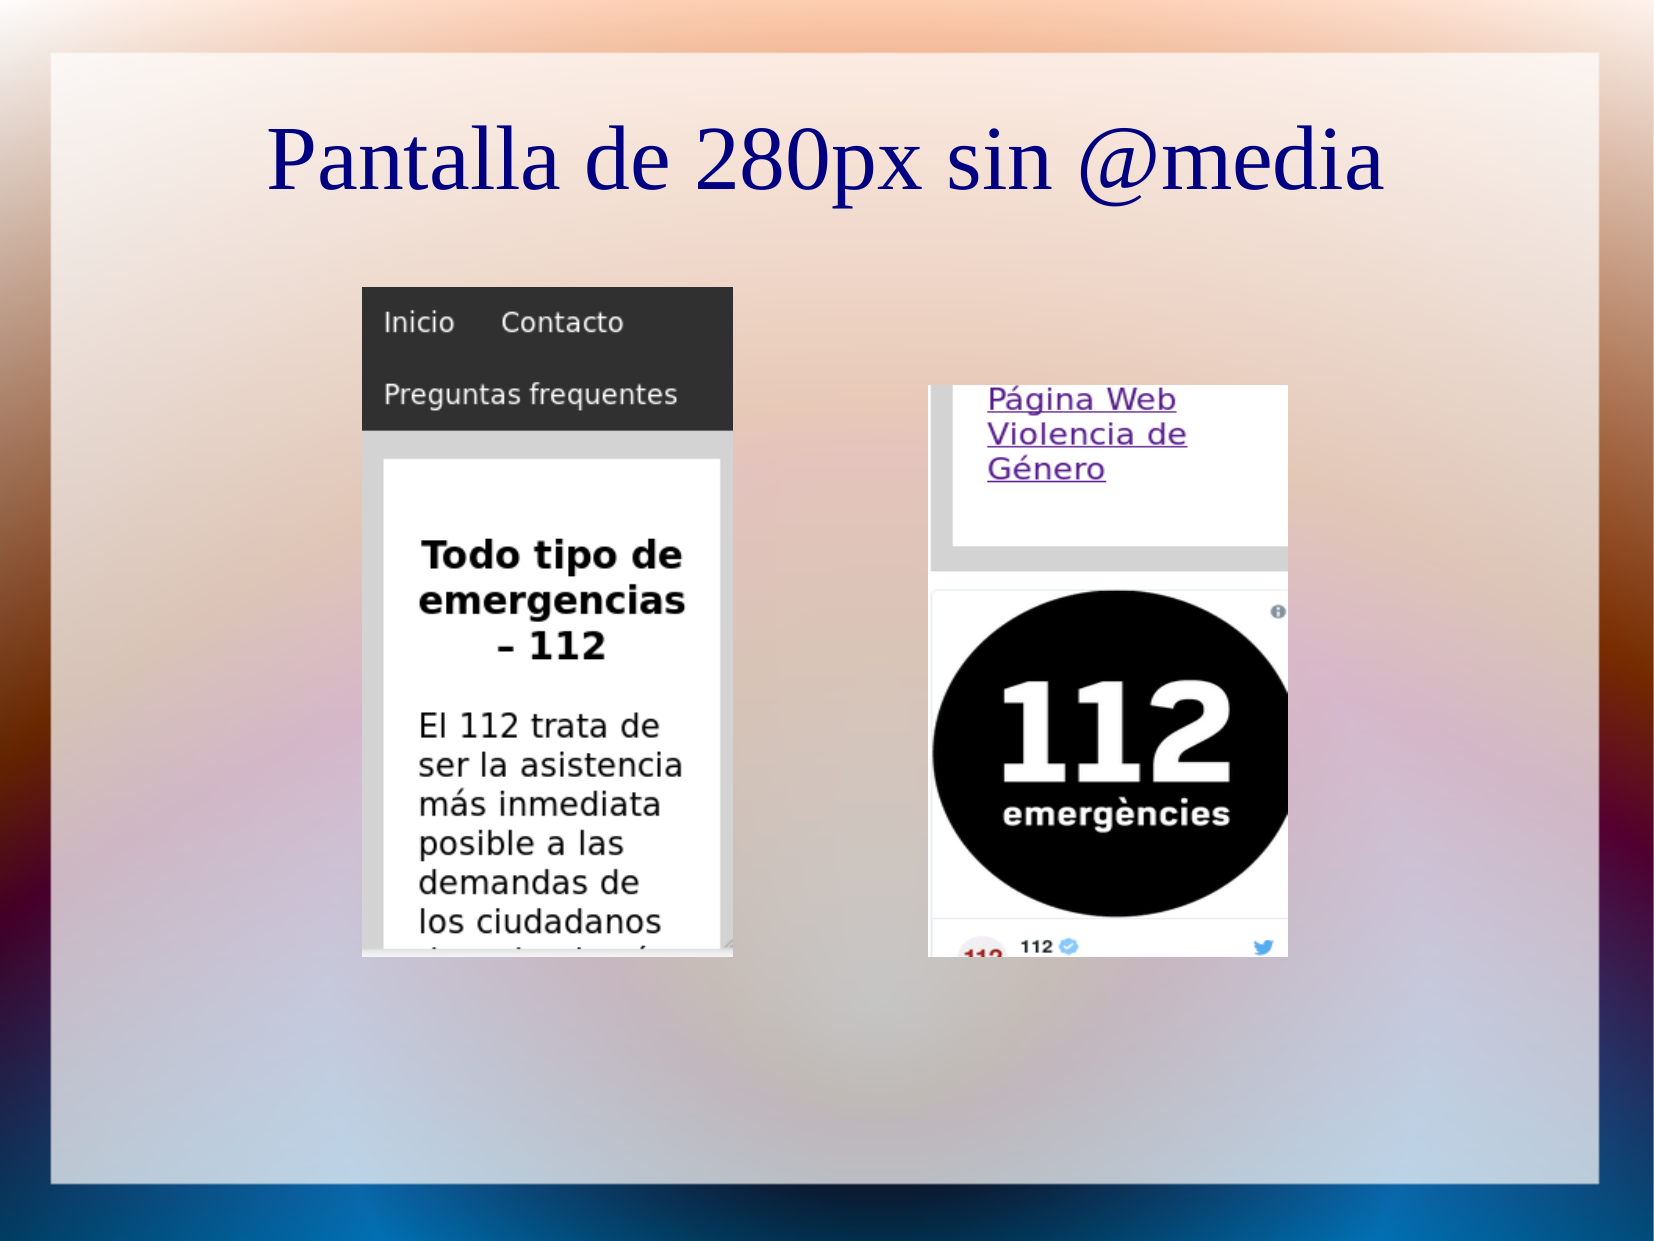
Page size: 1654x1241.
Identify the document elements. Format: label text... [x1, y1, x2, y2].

picture [0, 0, 1654, 1241]
title Pantalla de 280px sin @media [82, 55, 1571, 263]
